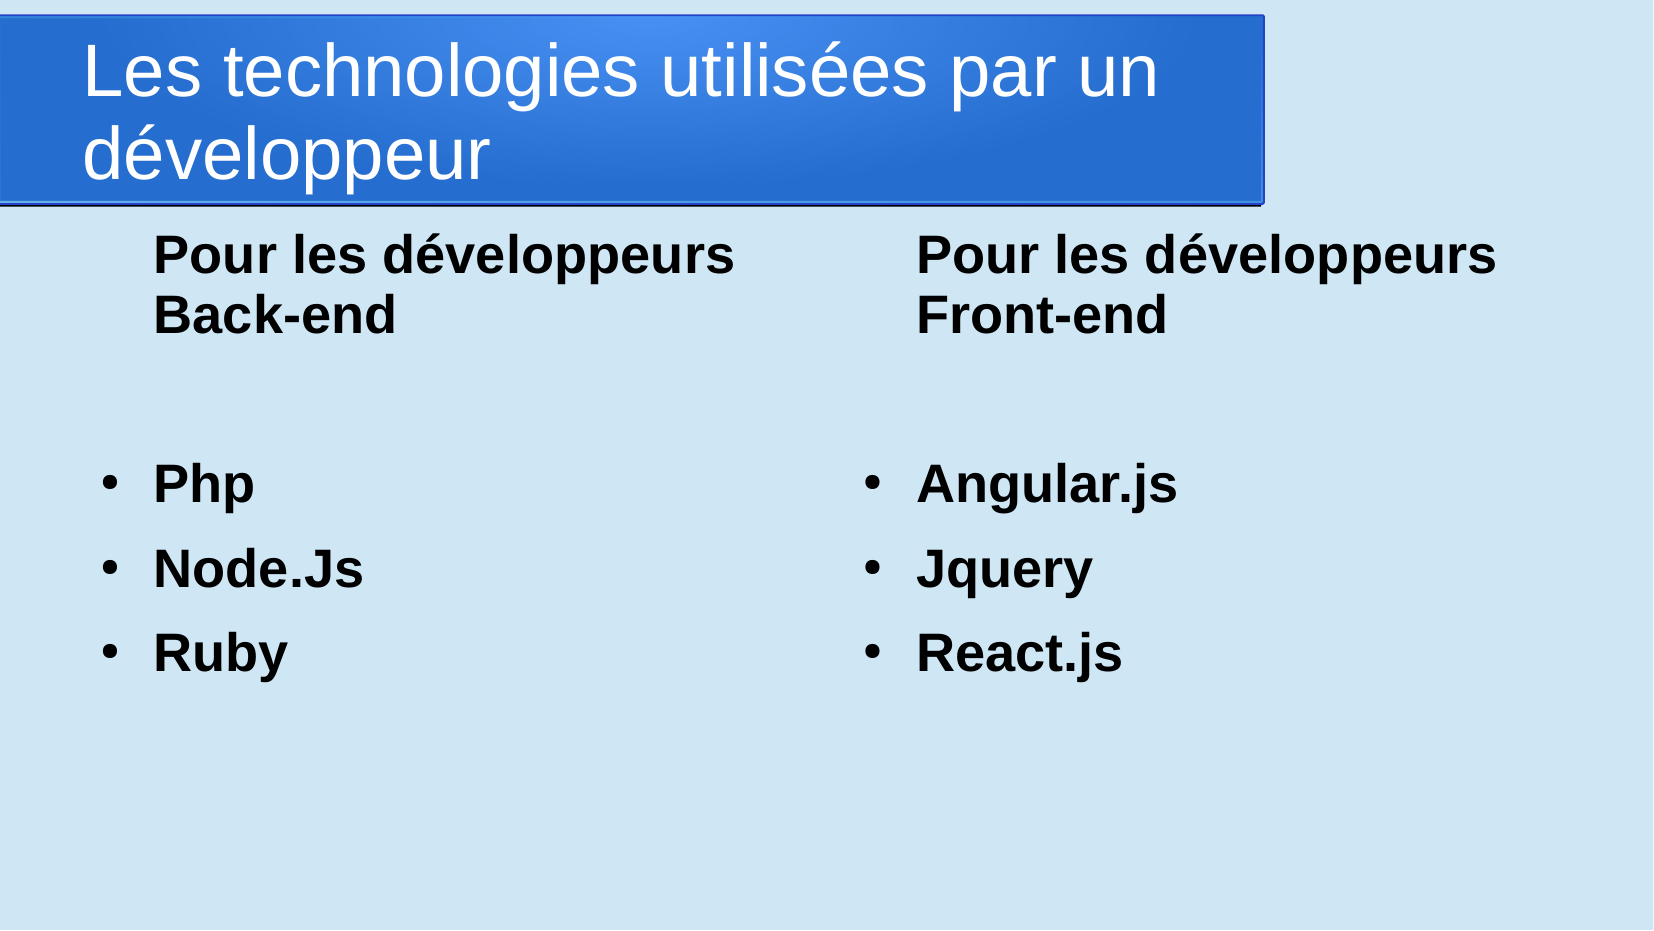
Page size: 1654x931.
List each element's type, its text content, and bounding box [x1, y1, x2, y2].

list [845, 506, 1572, 827]
list Pour les développeurs Back-end Php Node.Js Ruby [82, 224, 809, 764]
title Les technologies utilisées par un développeur [82, 29, 1235, 196]
list Pour les développeurs Front-end Angular.js Jquery React.js [845, 224, 1572, 506]
